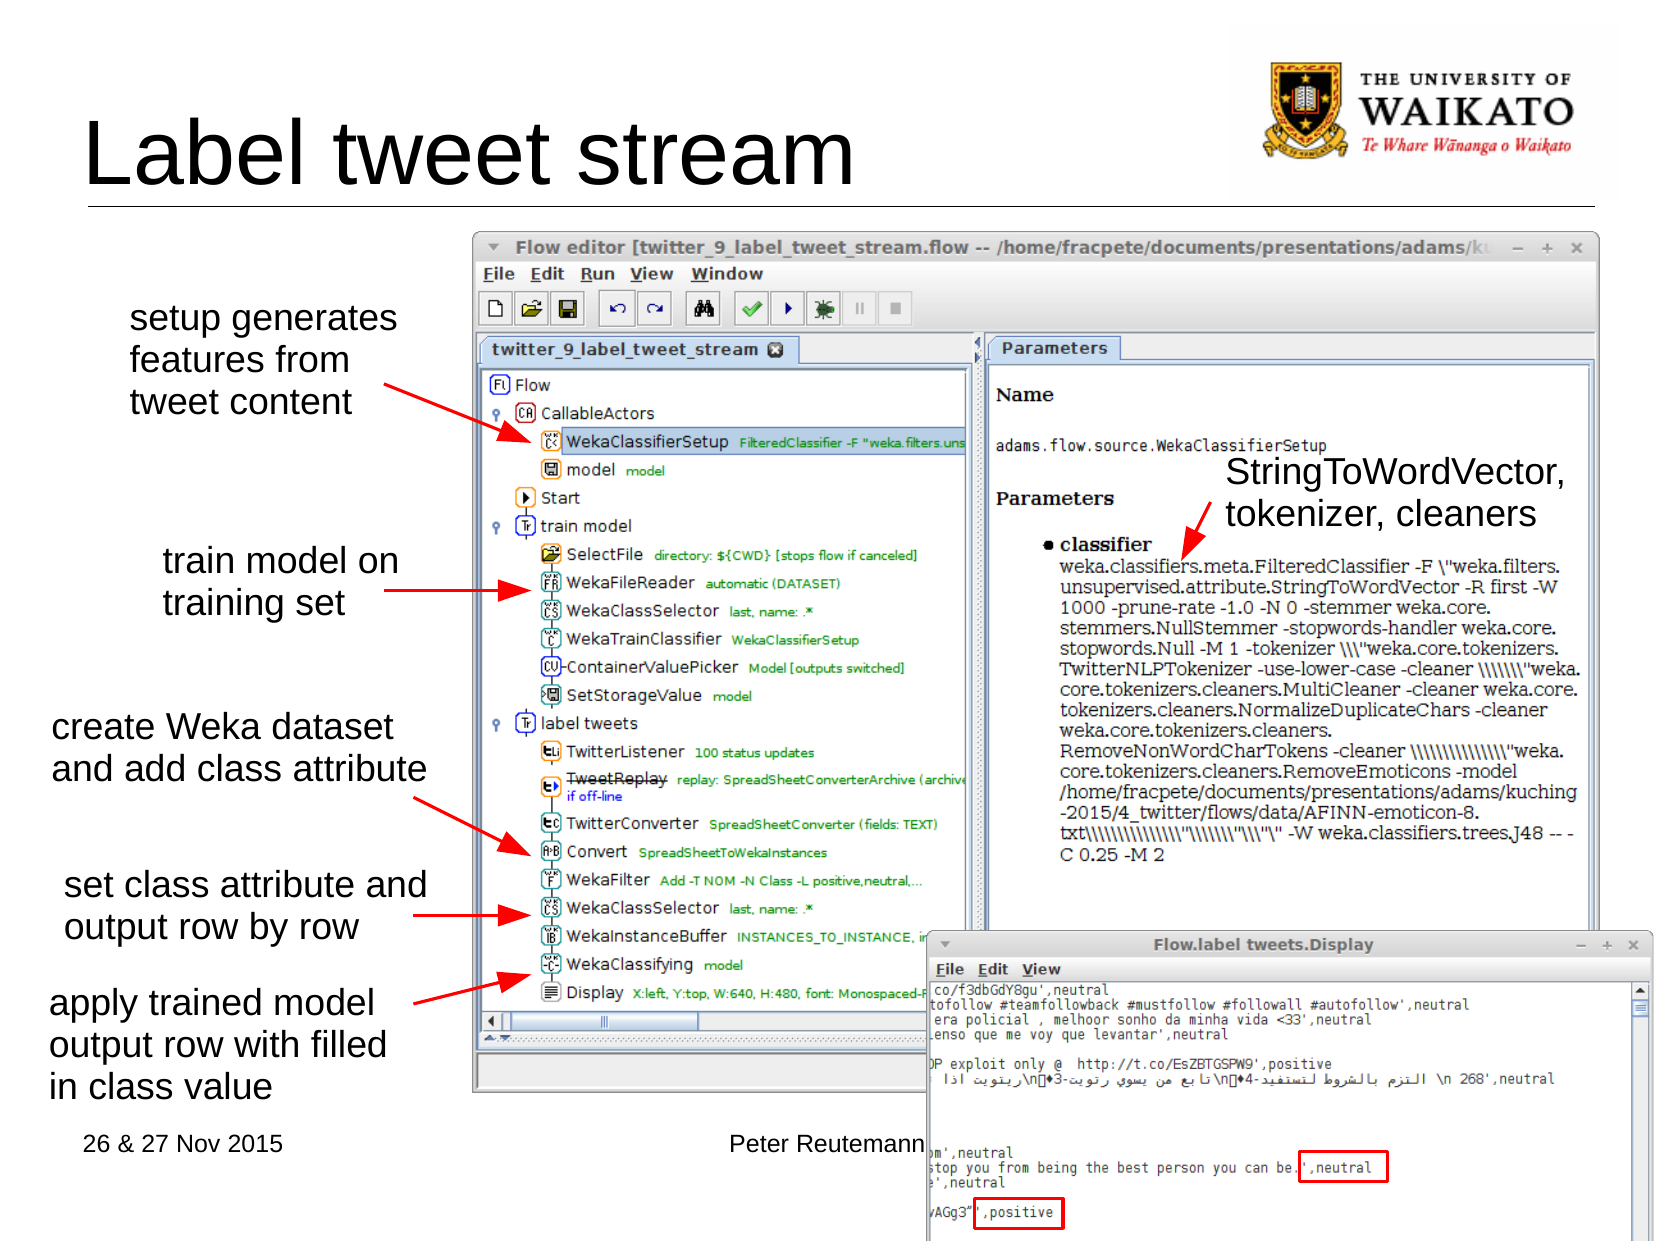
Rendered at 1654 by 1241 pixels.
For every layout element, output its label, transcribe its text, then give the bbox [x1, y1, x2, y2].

picture [472, 231, 1654, 1241]
text_box apply trained model output row with filled in class value [34, 974, 414, 1116]
text_box create Weka dataset and add class attribute [36, 698, 443, 798]
text_box setup generates features from tweet content [114, 289, 413, 430]
title Label tweet stream [82, 49, 1571, 257]
text_box train model on training set [147, 531, 415, 631]
text_box set class attribute and output row by row [49, 856, 443, 956]
picture [1228, 24, 1619, 201]
text_box StringToWordVector, tokenizer, cleaners [1210, 442, 1581, 542]
